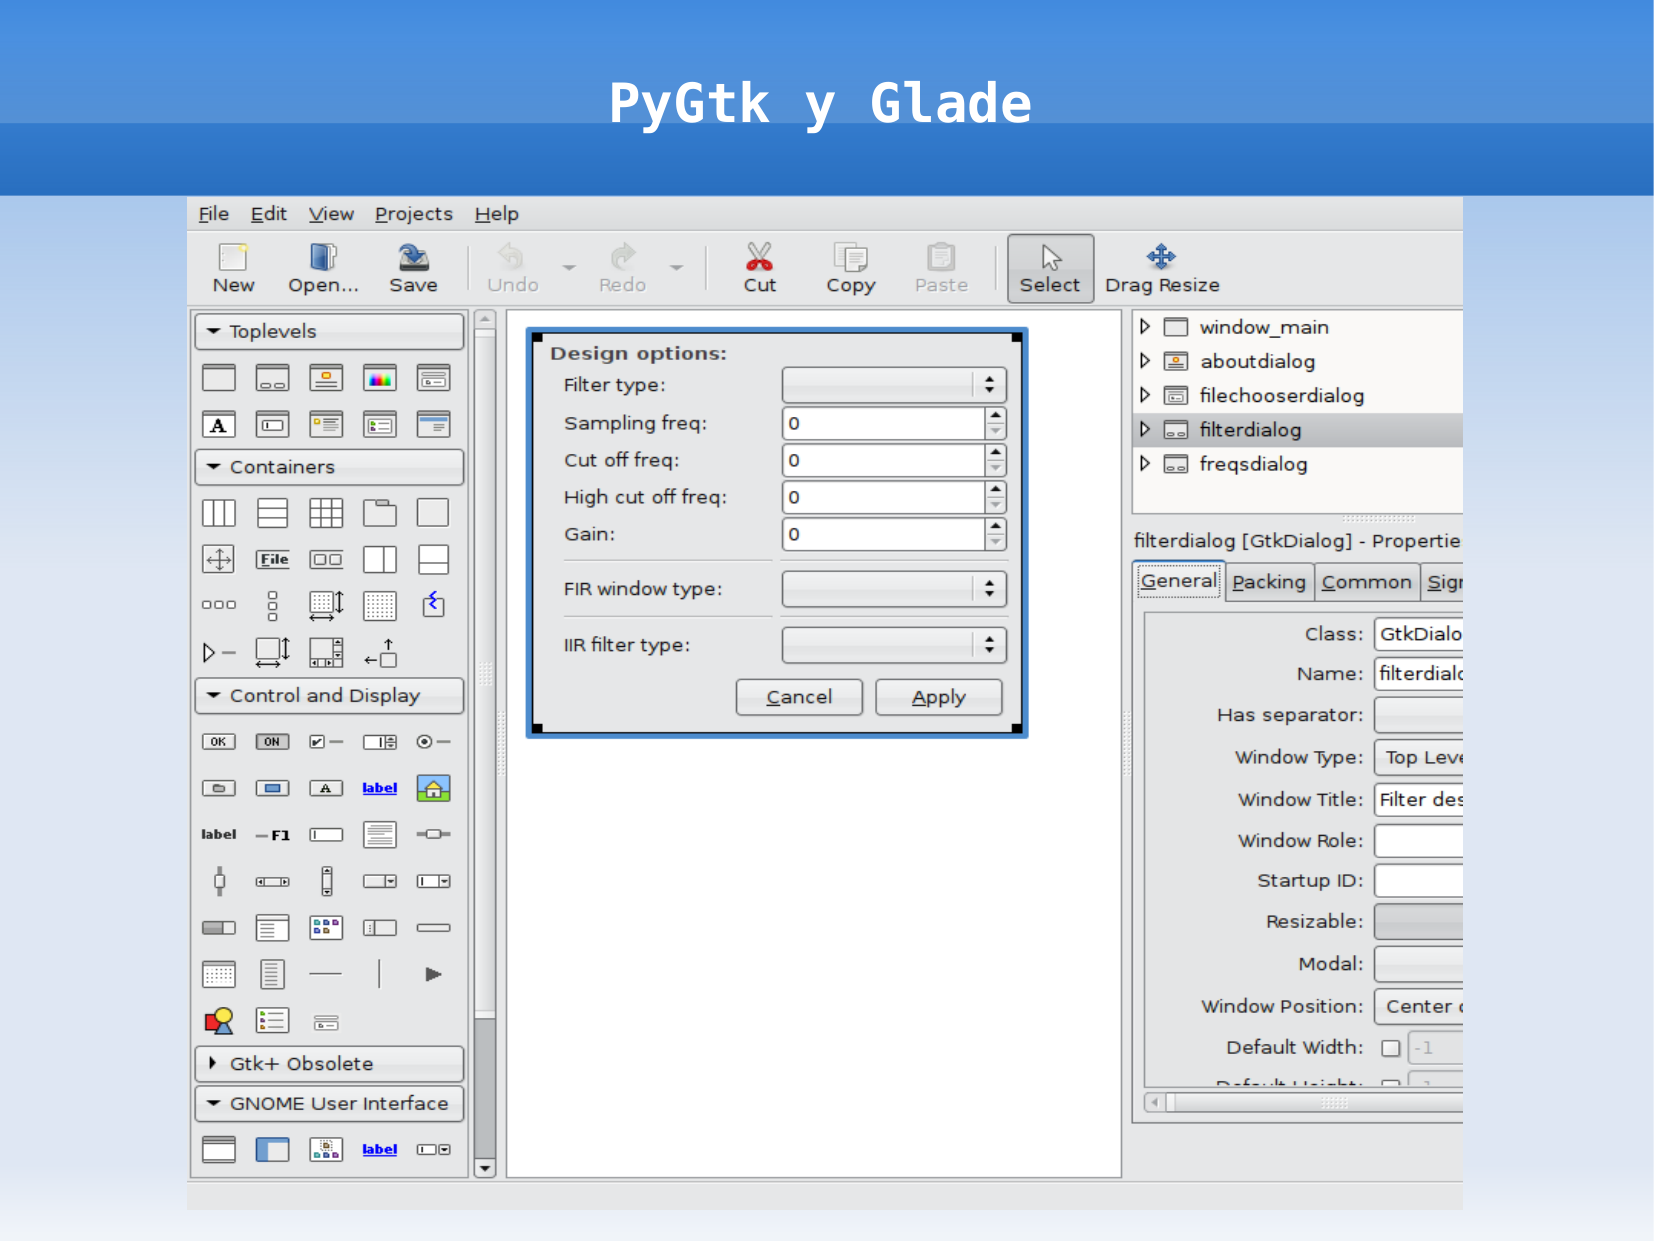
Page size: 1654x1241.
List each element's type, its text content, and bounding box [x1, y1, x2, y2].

picture [0, 0, 1654, 1241]
title PyGtk y Glade [76, 7, 1565, 200]
